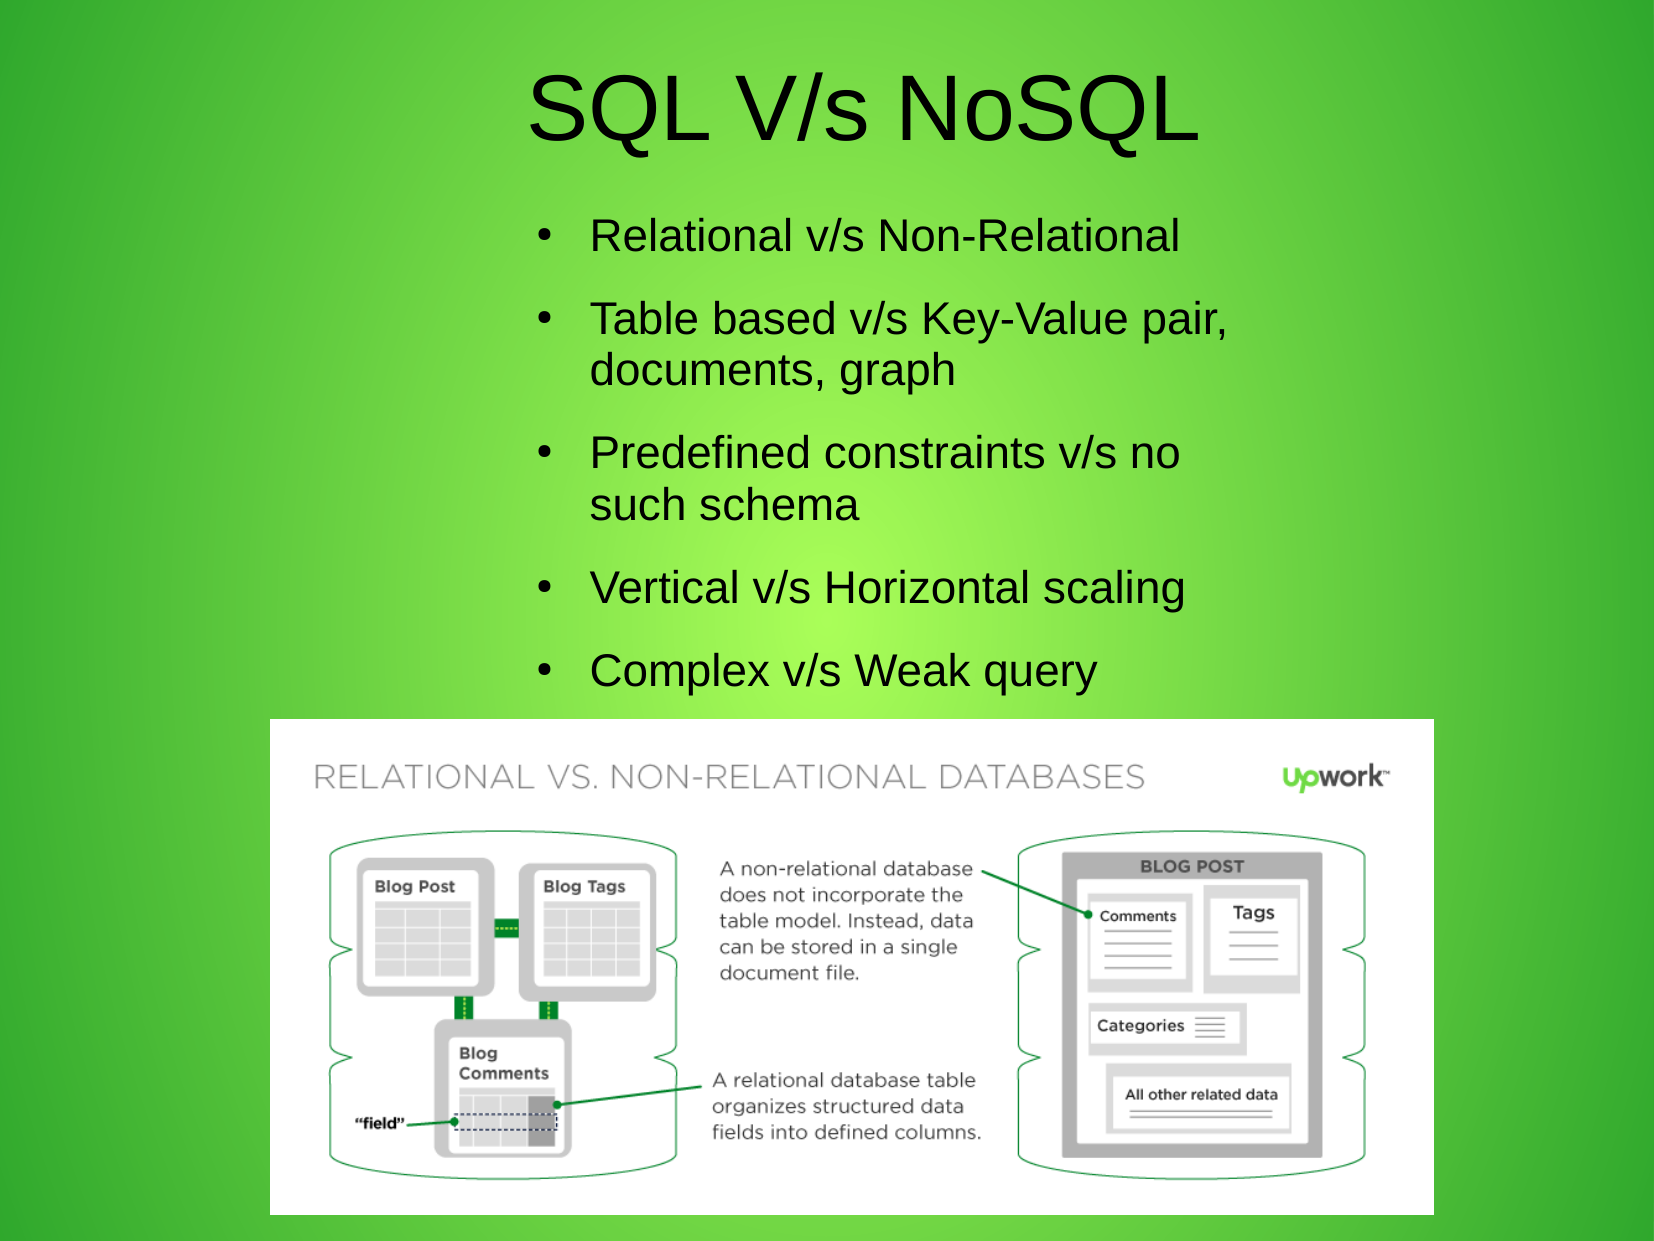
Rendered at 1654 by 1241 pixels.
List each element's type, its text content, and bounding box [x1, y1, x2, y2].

picture [270, 719, 1434, 1216]
list Relational v/s Non-Relational Table based v/s Key-Value pair, documents, graph Predefined constraints v/s no such schema Vertical v/s Horizontal scaling Complex v/s Weak query [518, 210, 1246, 960]
title SQL V/s NoSQL [120, 5, 1609, 211]
